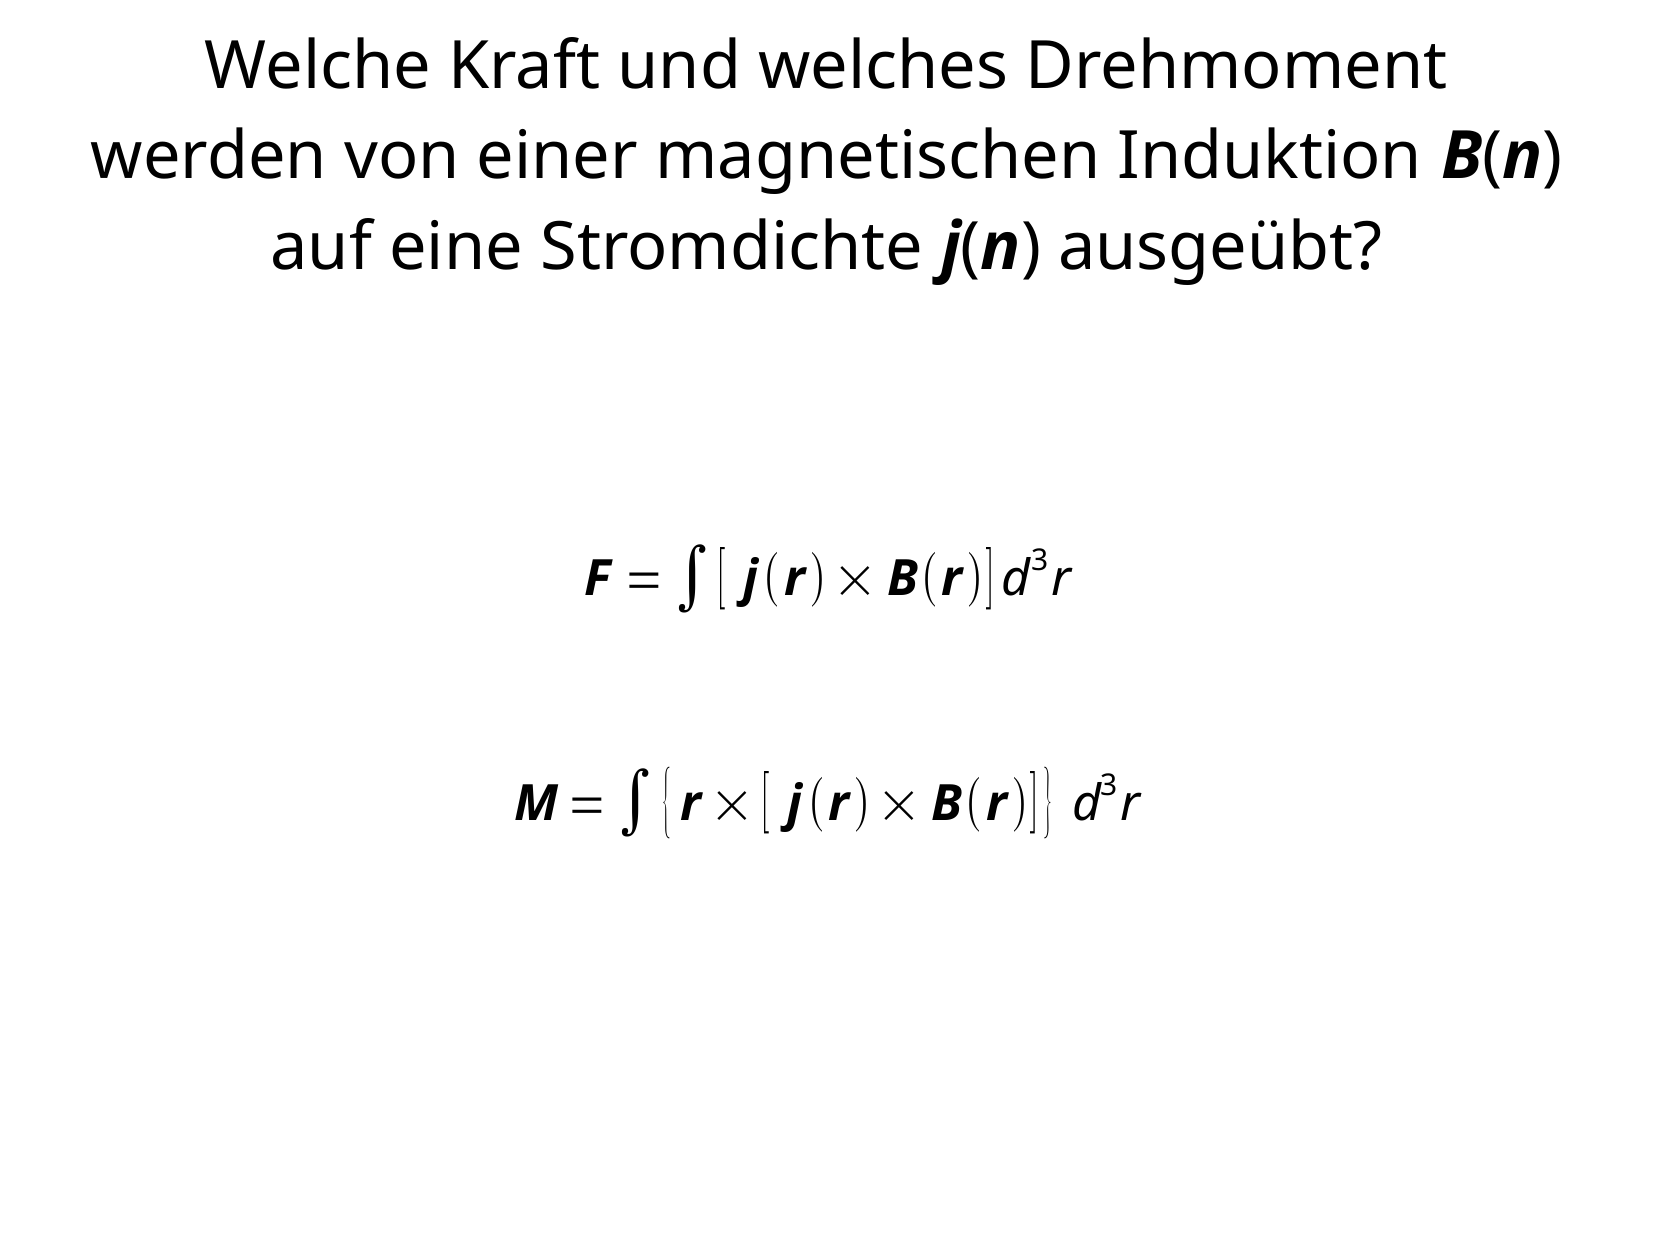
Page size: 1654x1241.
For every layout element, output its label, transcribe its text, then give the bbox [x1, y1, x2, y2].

chart [506, 765, 1147, 841]
title Welche Kraft und welches Drehmoment werden von einer magnetischen Induktion B(n) auf eine Stromdichte j(n) ausgeübt? [82, 19, 1571, 287]
chart [576, 541, 1078, 617]
